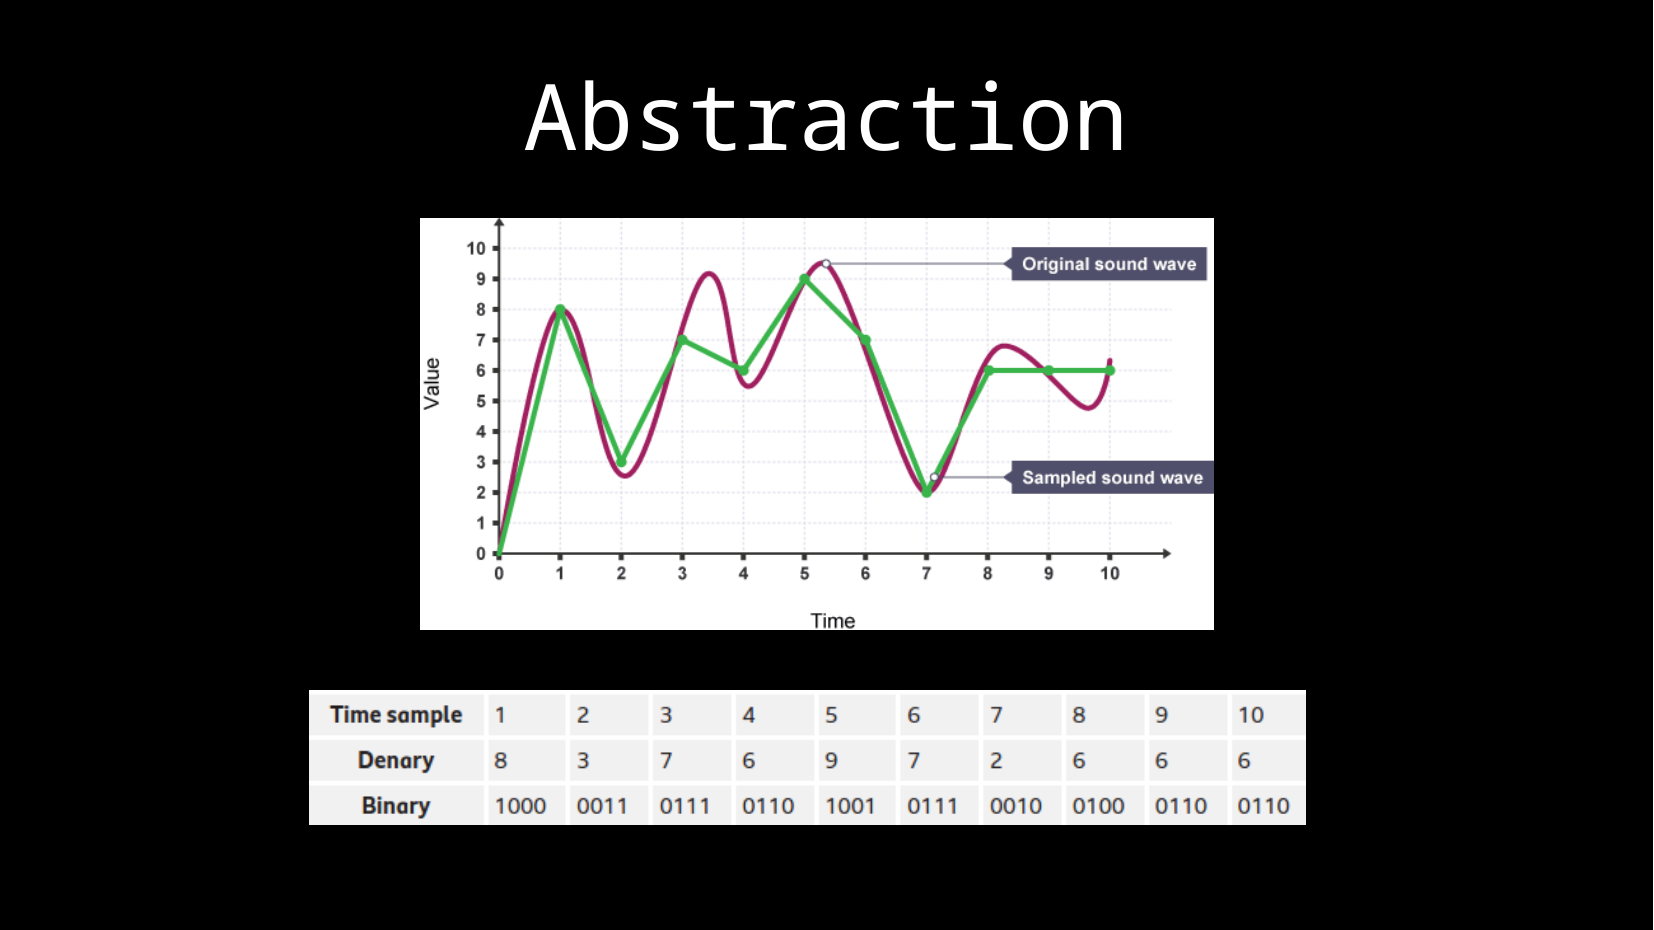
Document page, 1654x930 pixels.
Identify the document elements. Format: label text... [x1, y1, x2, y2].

picture [420, 218, 1214, 631]
picture [309, 690, 1306, 826]
title Abstraction [82, 37, 1571, 193]
